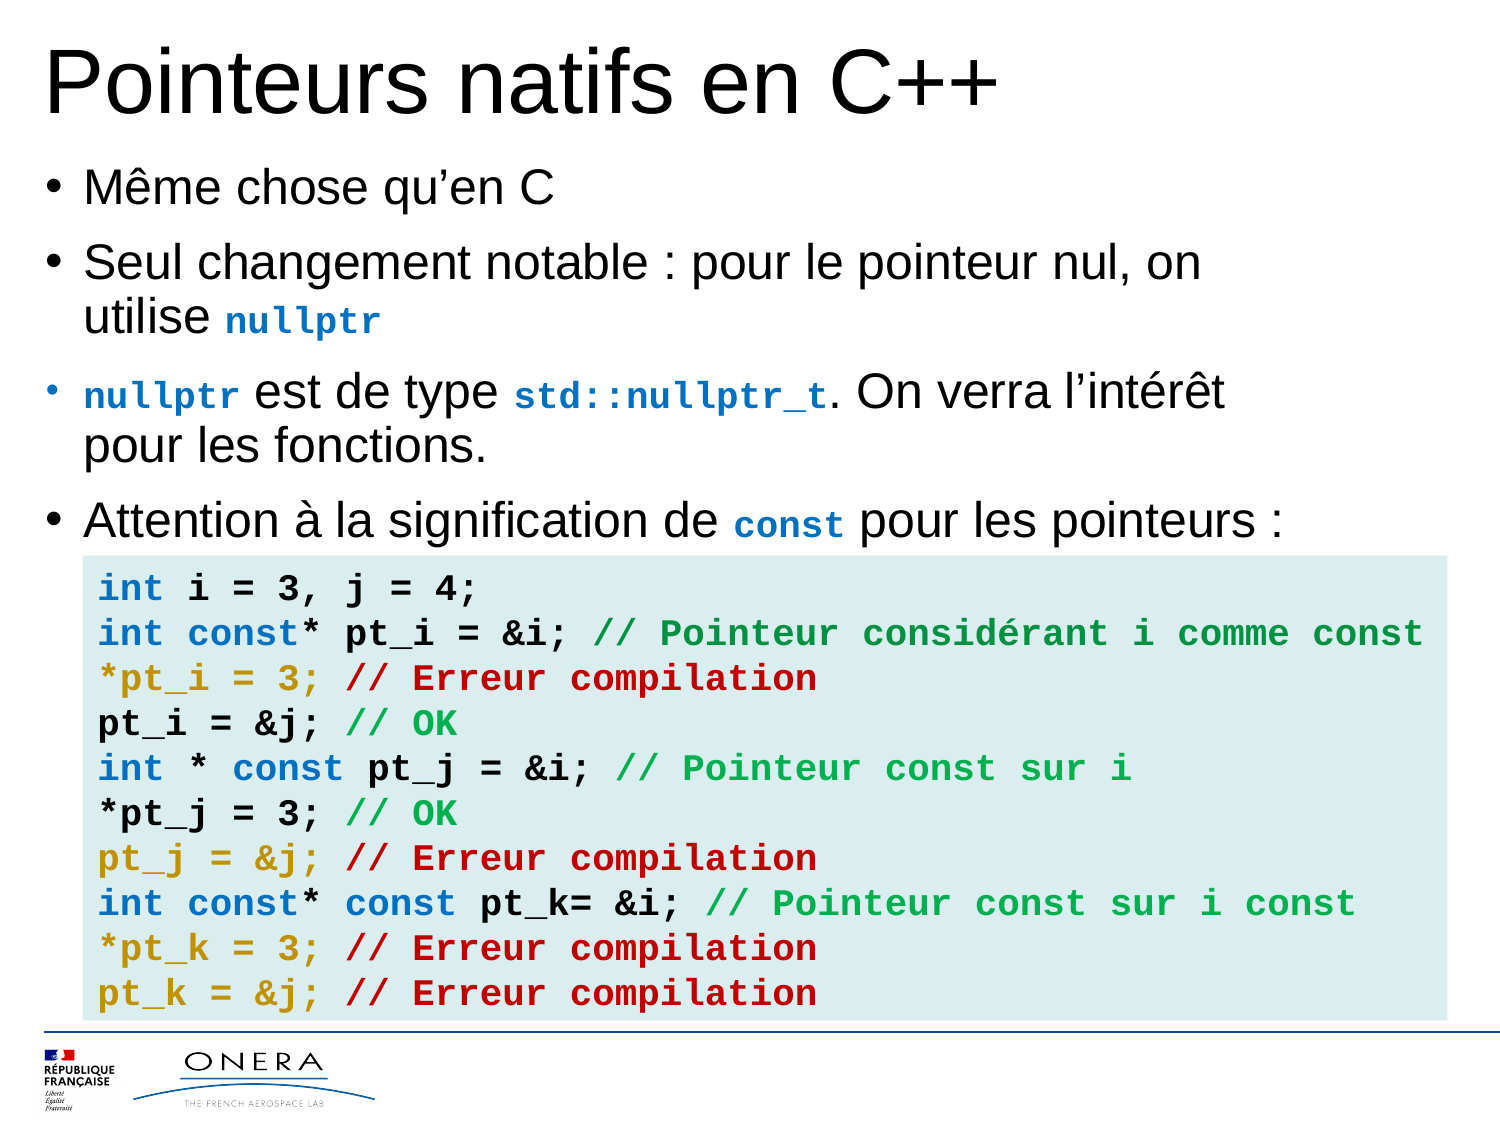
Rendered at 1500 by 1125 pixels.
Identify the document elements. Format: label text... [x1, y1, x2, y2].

text_box int i = 3, j = 4; int const* pt_i = &i; // Pointeur considérant i comme const *pt_i = 3; // Erreur compilation pt_i = &j; // OK int * const pt_j = &i; // Pointeur const sur i *pt_j = 3; // OK pt_j = &j; // Erreur compilation int const* const pt_k= &i; // Pointeur const sur i const *pt_k = 3; // Erreur compilation pt_k = &j; // Erreur compilation [82, 555, 1448, 1021]
picture [133, 1052, 375, 1107]
text_box Même chose qu’en C Seul changement notable : pour le pointeur nul, on utilise nullptr nullptr est de type std::nullptr_t. On verra l’intérêt pour les fonctions. Attention à la signification de const pour les pointeurs : [45, 130, 1321, 580]
picture [34, 1039, 125, 1121]
text_box Pointeurs natifs en C++ [43, 0, 1486, 169]
